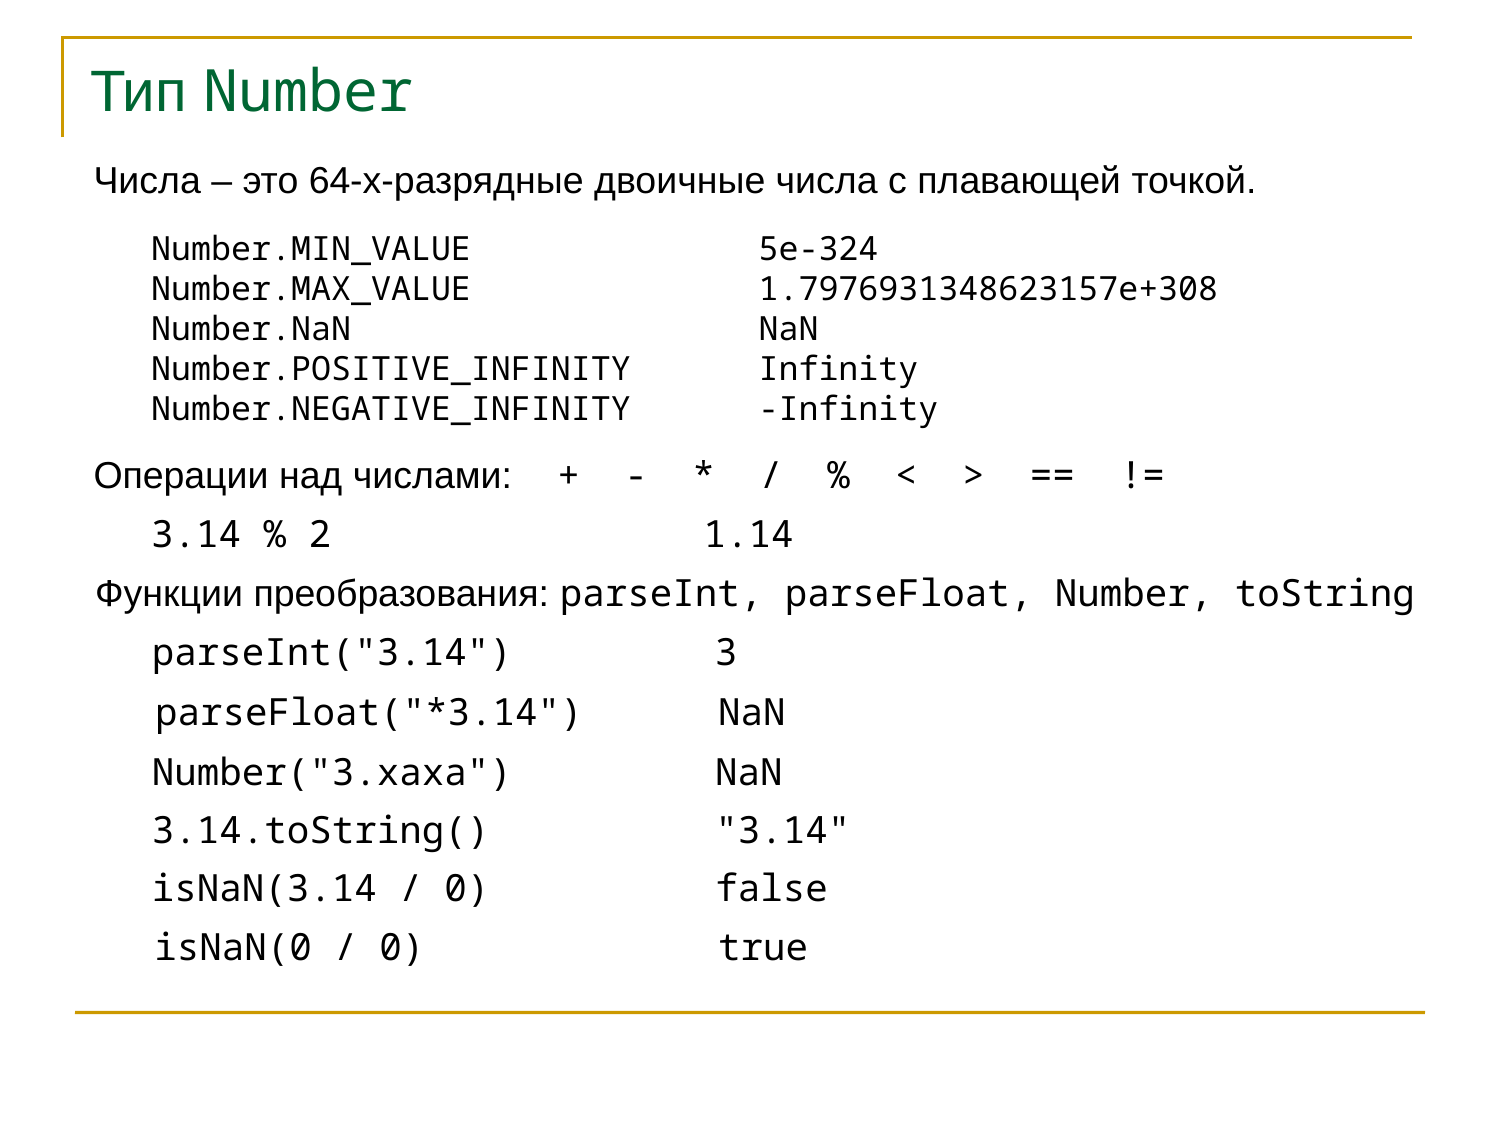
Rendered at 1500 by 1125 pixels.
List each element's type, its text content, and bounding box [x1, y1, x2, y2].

text_box Number.MIN_VALUE Number.MAX_VALUE Number.NaN Number.POSITIVE_INFINITY Number.NEGATIVE_INFINITY [136, 219, 647, 435]
title Тип Number [75, 45, 1425, 138]
text_box Числа – это 64-х-разрядные двоичные числа с плавающей точкой. [78, 148, 1273, 209]
text_box Функции преобразования: parseInt, parseFloat, Number, toString [80, 561, 1430, 622]
text_box NaN [703, 680, 801, 741]
text_box 3 [700, 622, 753, 681]
text_box 3.14.toString() [137, 798, 505, 856]
text_box 1.14 [688, 502, 809, 561]
text_box isNaN(3.14 / 0) [137, 856, 505, 917]
text_box Number("3.xaxa") [137, 740, 527, 800]
text_box 5e-324 1.7976931348623157e+308 NaN Infinity -Infinity [743, 219, 1234, 435]
text_box parseInt("3.14") [137, 622, 527, 681]
text_box 3.14 % 2 [136, 502, 347, 561]
text_box Операции над числами: + - * / % < > == != [78, 443, 1181, 504]
text_box parseFloat("*3.14") [140, 680, 598, 741]
text_box false [700, 856, 843, 917]
text_box isNaN(0 / 0) [139, 915, 440, 976]
text_box NaN [700, 740, 798, 798]
text_box true [703, 915, 824, 976]
text_box "3.14" [700, 798, 866, 859]
